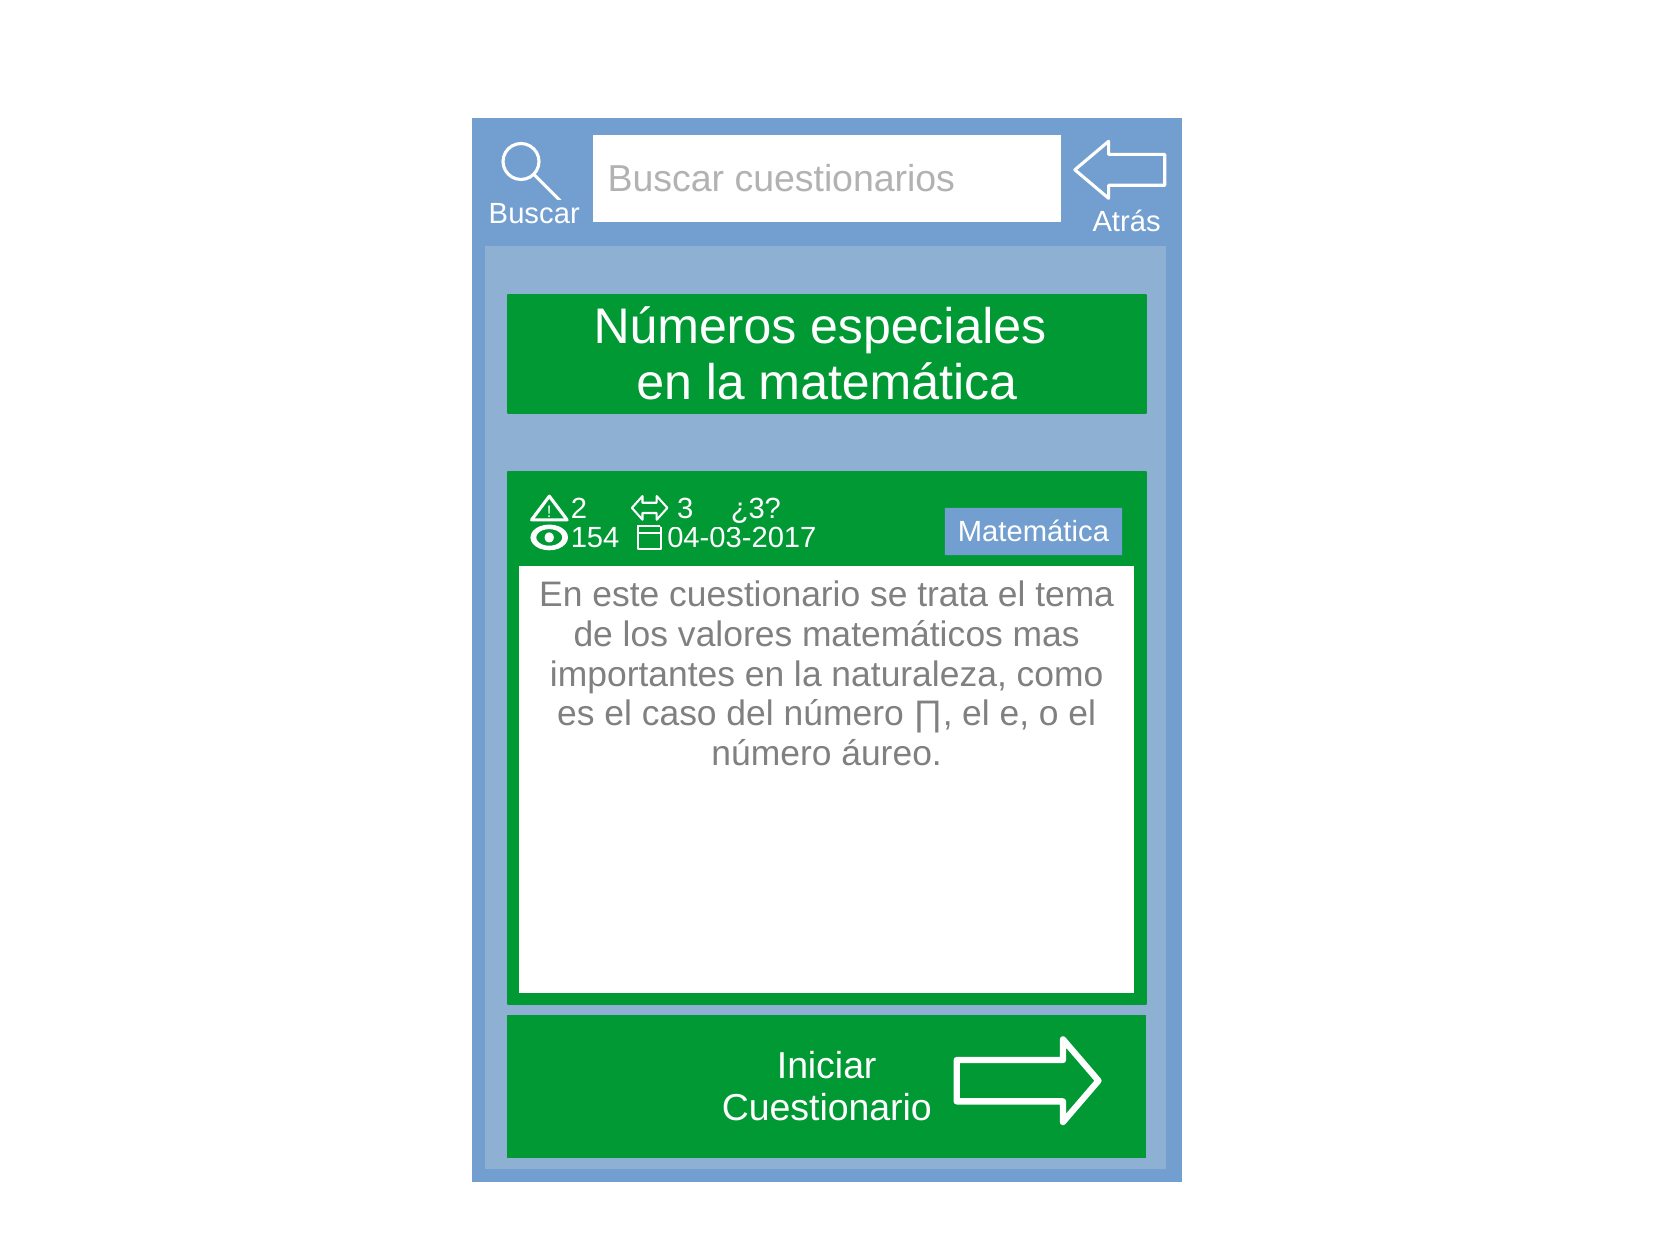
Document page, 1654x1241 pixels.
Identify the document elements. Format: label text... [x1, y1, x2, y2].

text_box 154 [555, 519, 638, 556]
text_box Iniciar Cuestionario [507, 1015, 1146, 1158]
text_box En este cuestionario se trata el tema de los valores matemáticos mas importantes en la naturaleza, como es el caso del número ∏, el e, o el número áureo. [519, 566, 1134, 993]
text_box Atrás [1074, 209, 1179, 233]
text_box ! [531, 496, 568, 520]
text_box 154 [555, 530, 563, 545]
text_box [472, 118, 1182, 1182]
text_box ¿3? [738, 490, 774, 526]
text_box Buscar cuestionarios [590, 132, 1063, 225]
text_box 04-03-2017 [655, 519, 833, 556]
text_box Números especiales en la matemática [507, 295, 1146, 414]
text_box Buscar [485, 201, 584, 225]
text_box Matemática [944, 507, 1123, 556]
text_box 3 [661, 490, 738, 526]
text_box 2 [555, 490, 638, 519]
